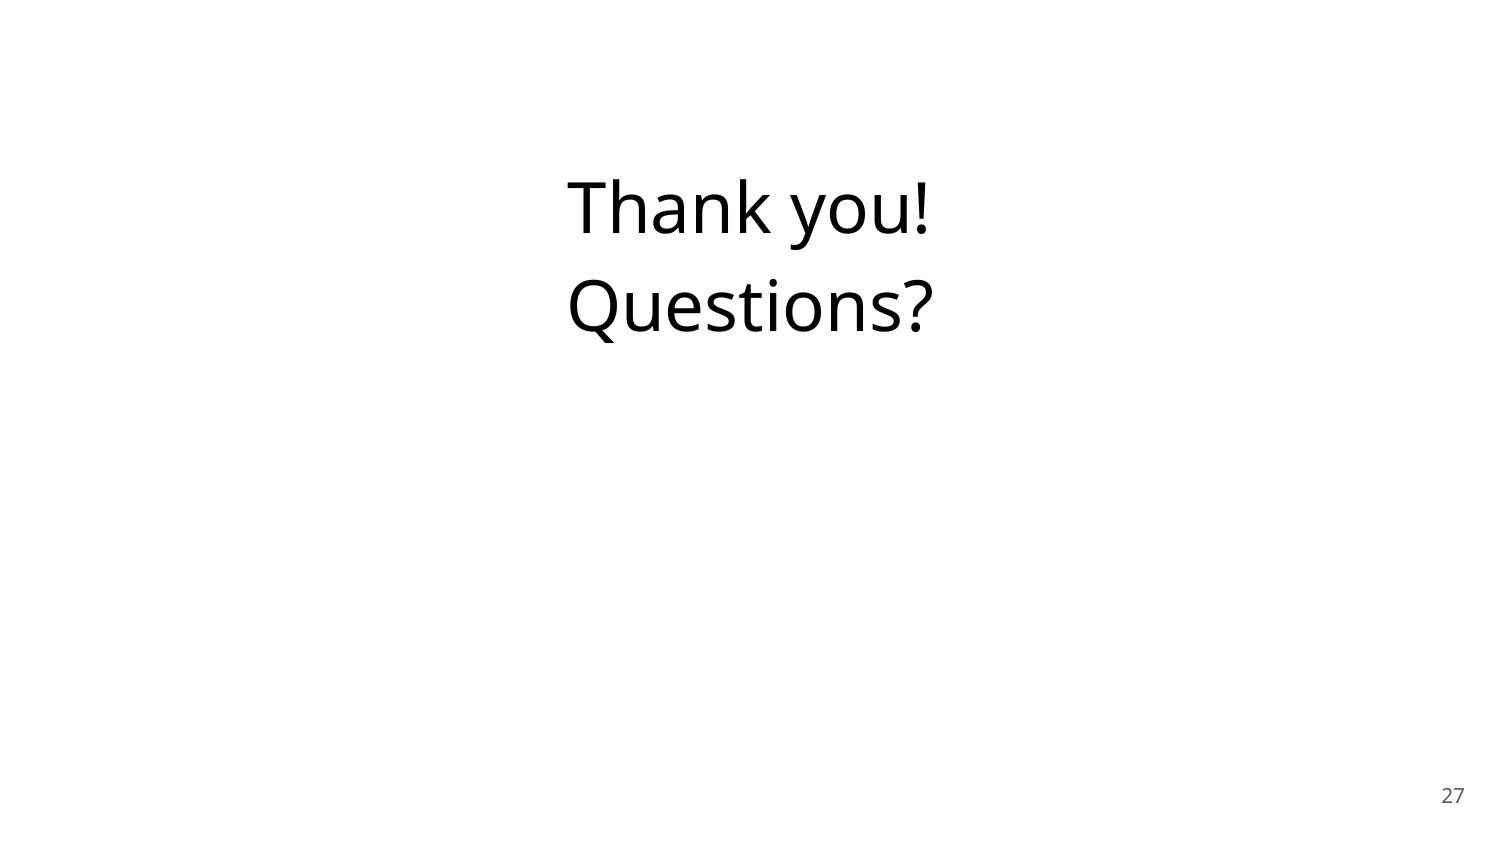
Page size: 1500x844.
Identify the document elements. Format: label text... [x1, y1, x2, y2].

text_box Thank you! Questions? [178, 135, 1322, 361]
slide_number <number> [1389, 764, 1480, 830]
